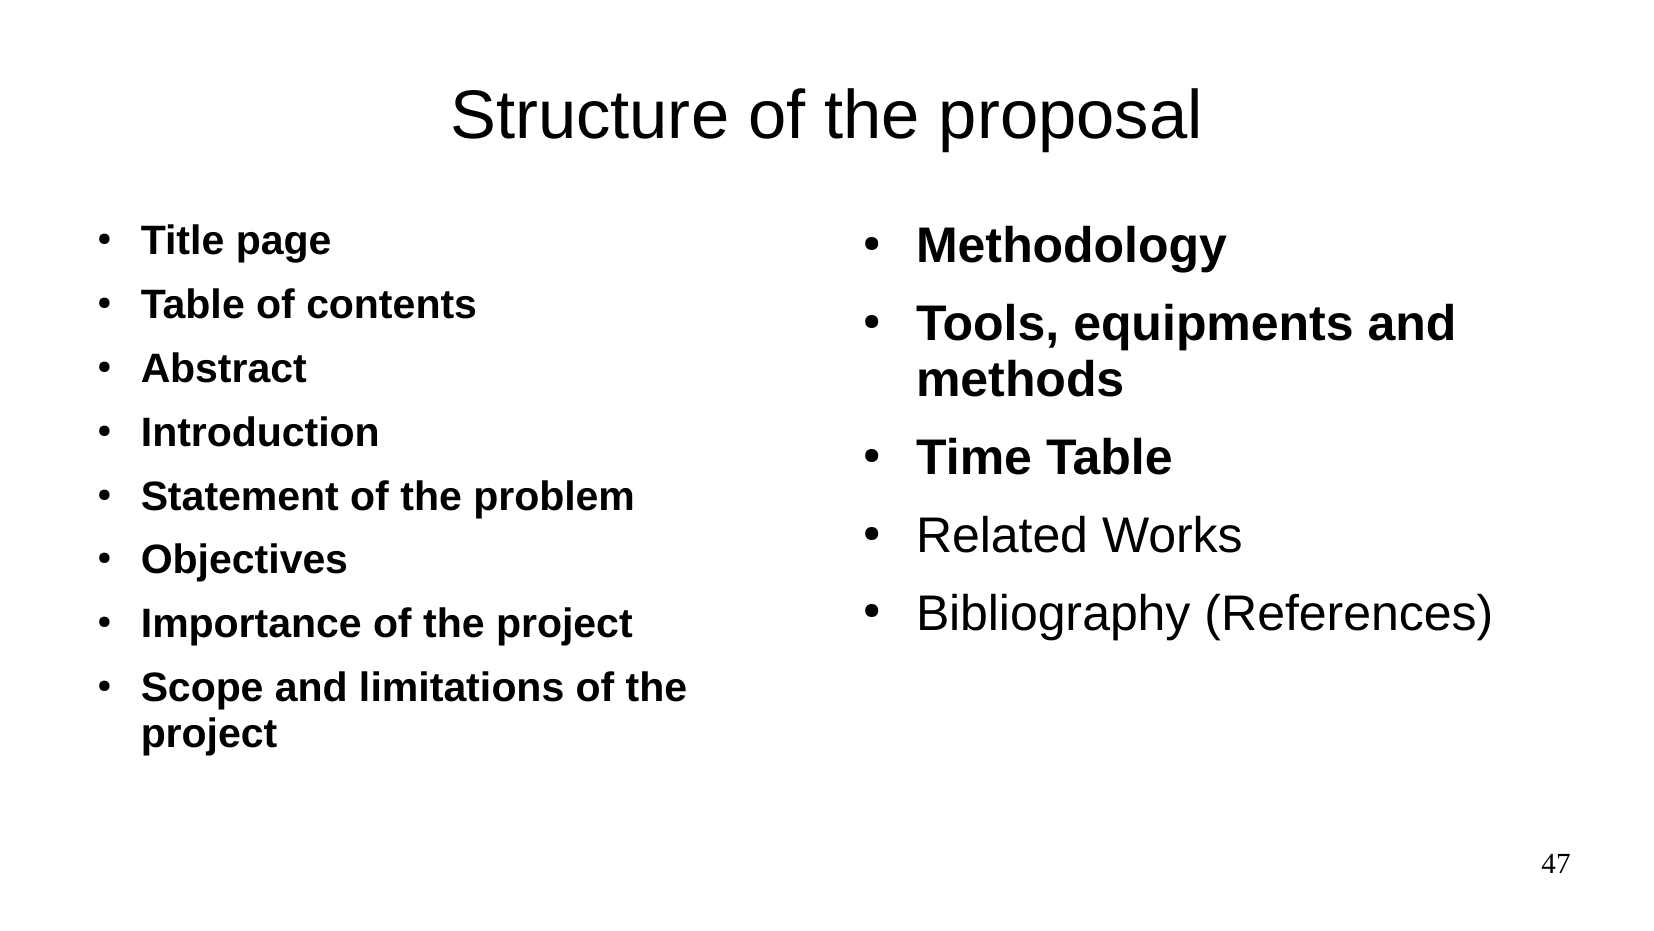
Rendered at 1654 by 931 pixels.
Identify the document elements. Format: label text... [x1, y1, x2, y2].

list Methodology Tools, equipments and methods Time Table Related Works Bibliography (References) [845, 217, 1572, 758]
title Structure of the proposal [82, 37, 1571, 193]
list Title page Table of contents Abstract Introduction Statement of the problem Objectives Importance of the project Scope and limitations of the project [82, 217, 809, 758]
